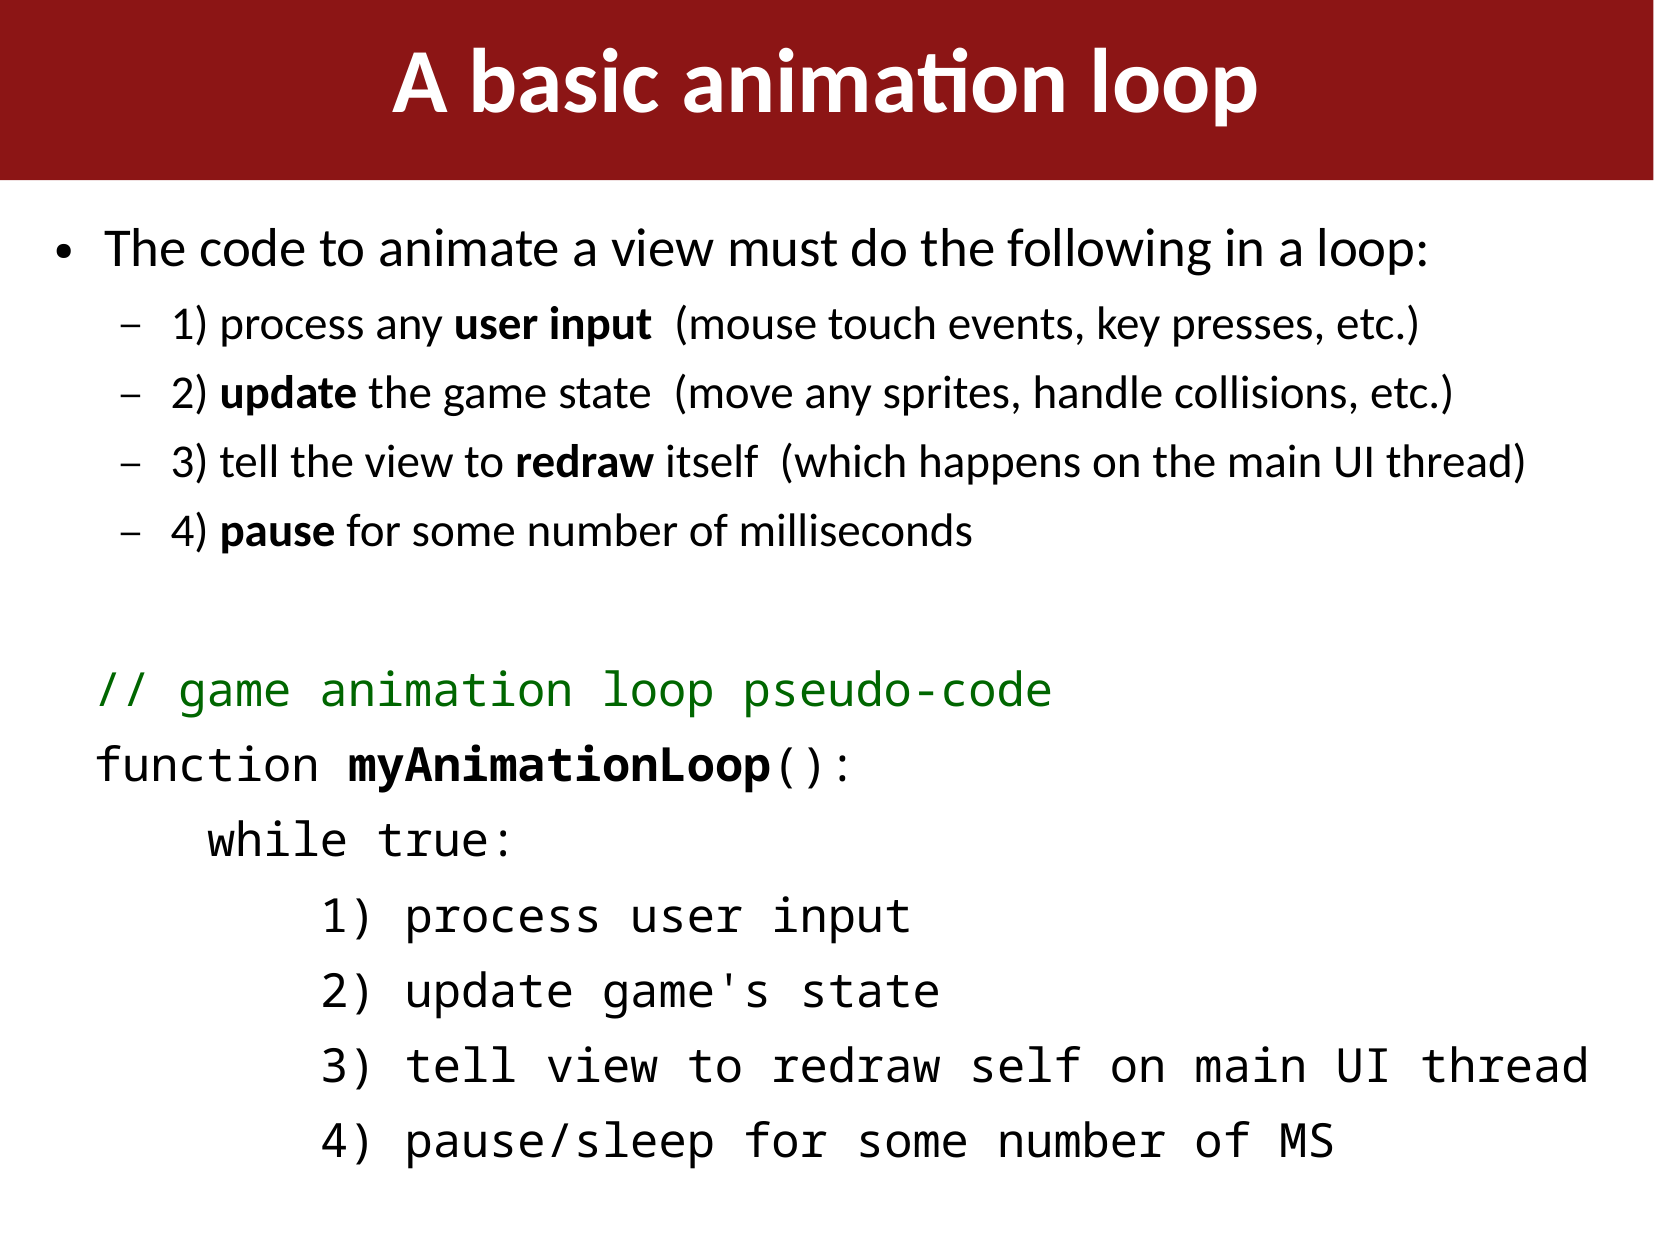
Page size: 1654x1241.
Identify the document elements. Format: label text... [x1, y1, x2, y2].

list The code to animate a view must do the following in a loop: 1) process any user input (mouse touch events, key presses, etc.) 2) update the game state (move any sprites, handle collisions, etc.) 3) tell the view to redraw itself (which happens on the main UI thread) 4) pause for some number of milliseconds // game animation loop pseudo-code function myAnimationLoop(): while true: 1) process user input 2) update game's state 3) tell view to redraw self on main UI thread 4) pause/sleep for some number of MS [37, 225, 1636, 1186]
title A basic animation loop [0, 0, 1654, 181]
